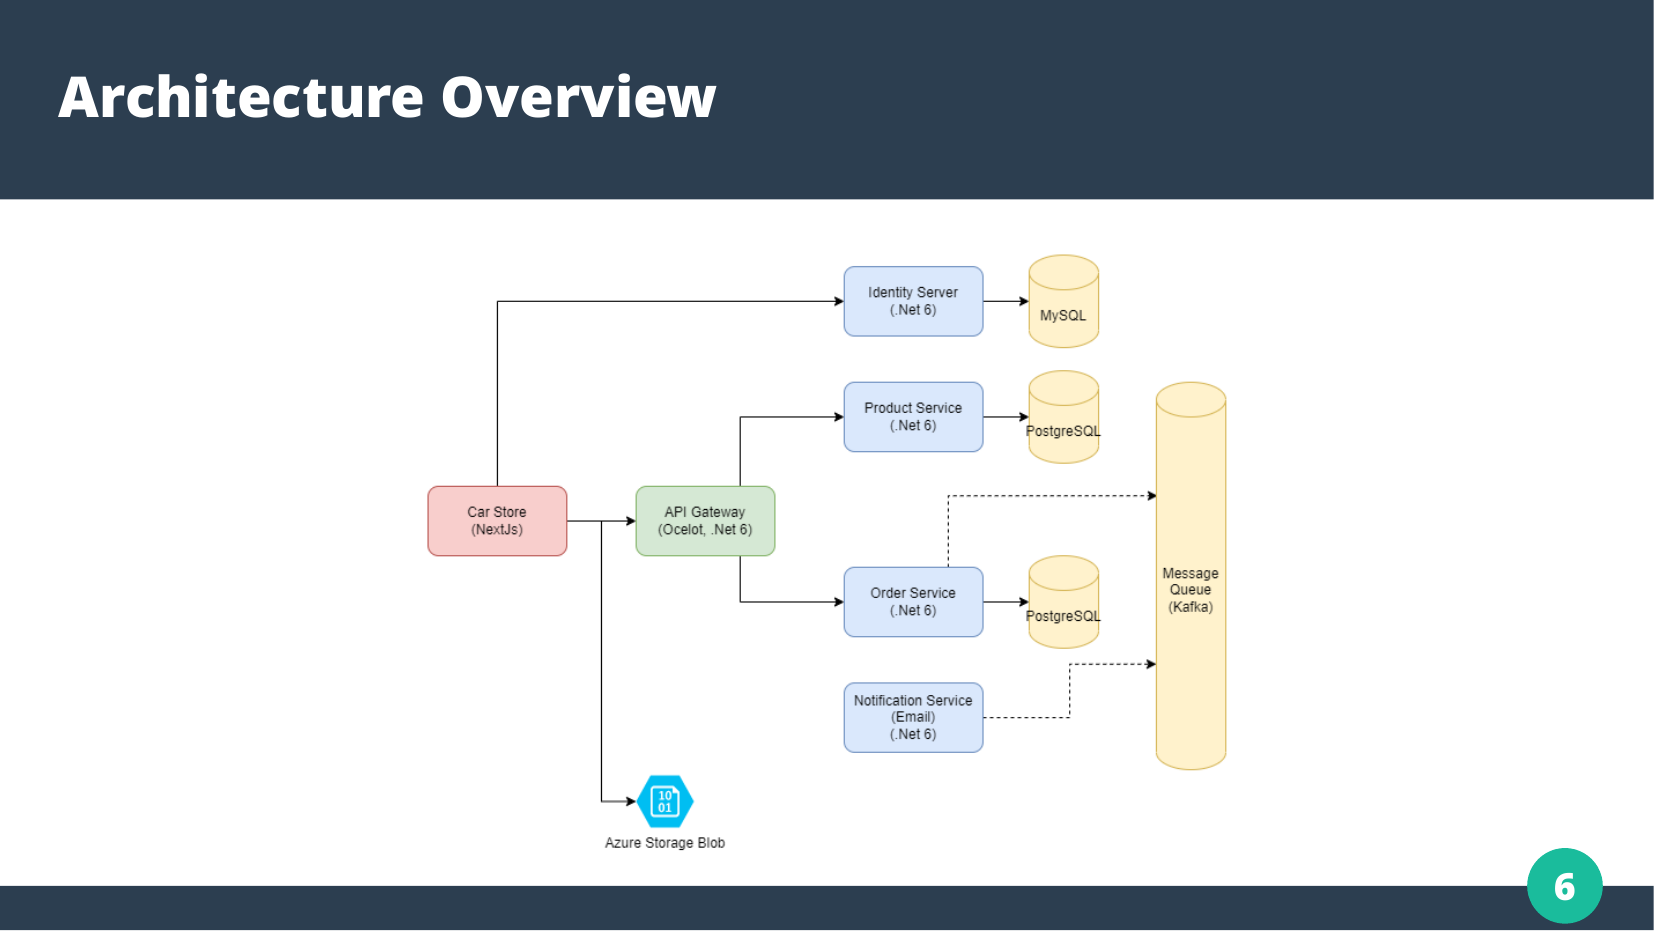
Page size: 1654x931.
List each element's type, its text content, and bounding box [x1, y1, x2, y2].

title Architecture Overview [59, 37, 1595, 155]
picture [416, 243, 1238, 864]
